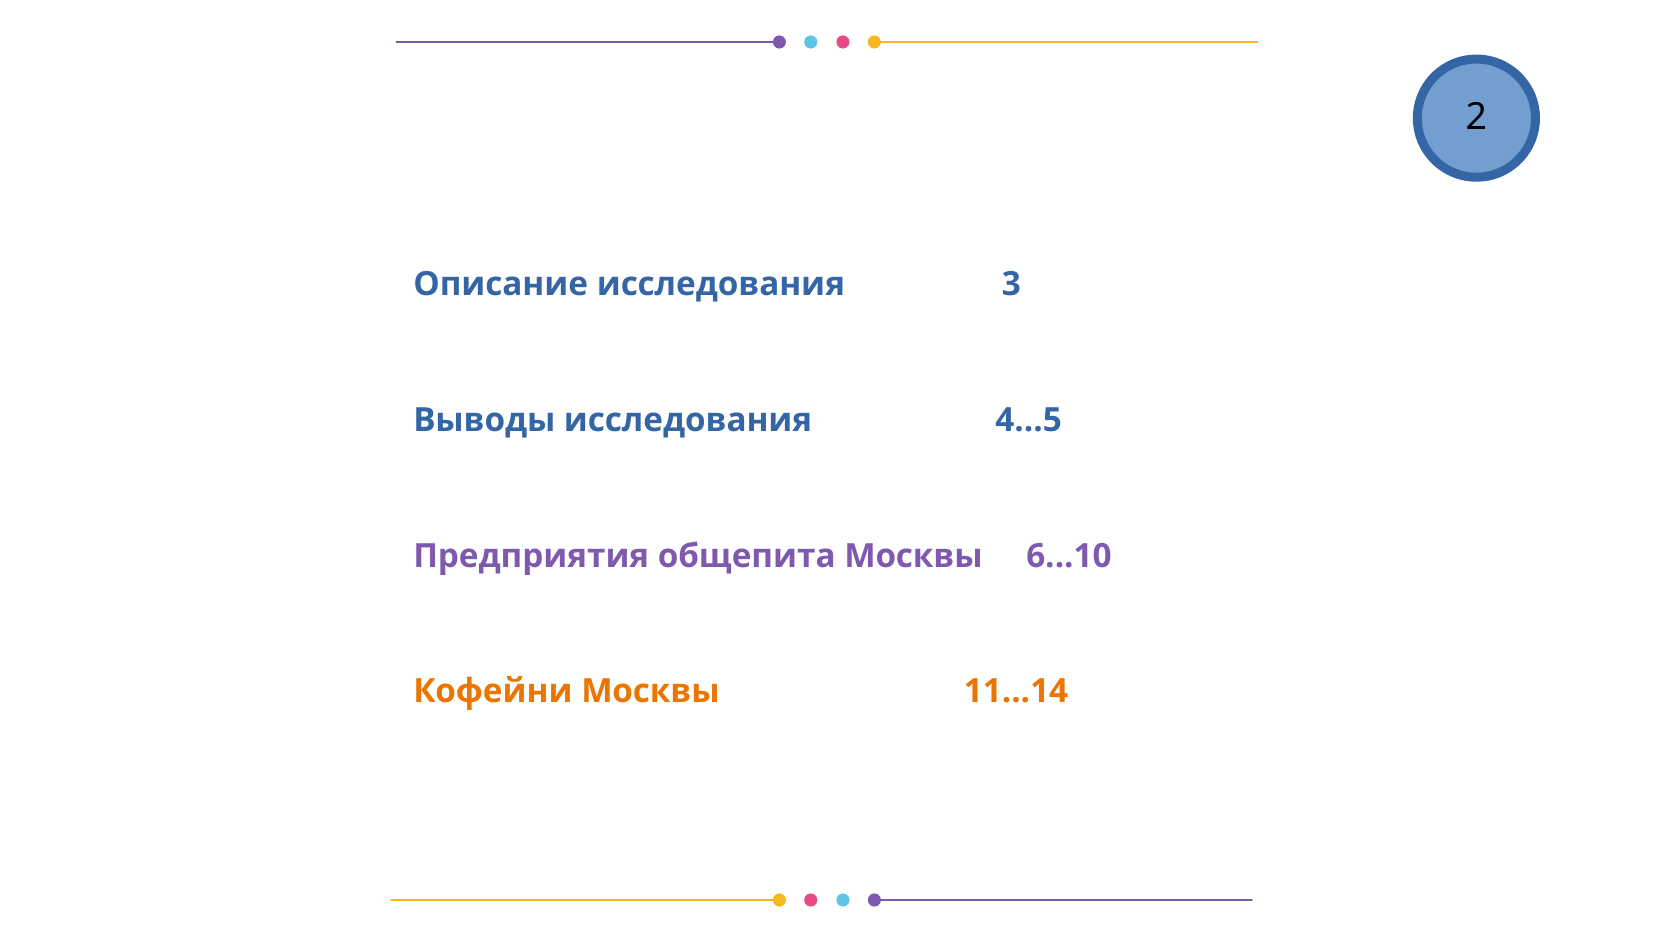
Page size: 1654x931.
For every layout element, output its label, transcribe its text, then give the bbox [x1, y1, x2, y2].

title Описание исследования 3 Выводы исследования 4...5 Предприятия общепита Москвы 6...10 Кофейни Москвы 11...14 [413, 235, 1211, 738]
text_box <number> [1446, 12, 1506, 148]
text_box [1417, 66, 1536, 178]
